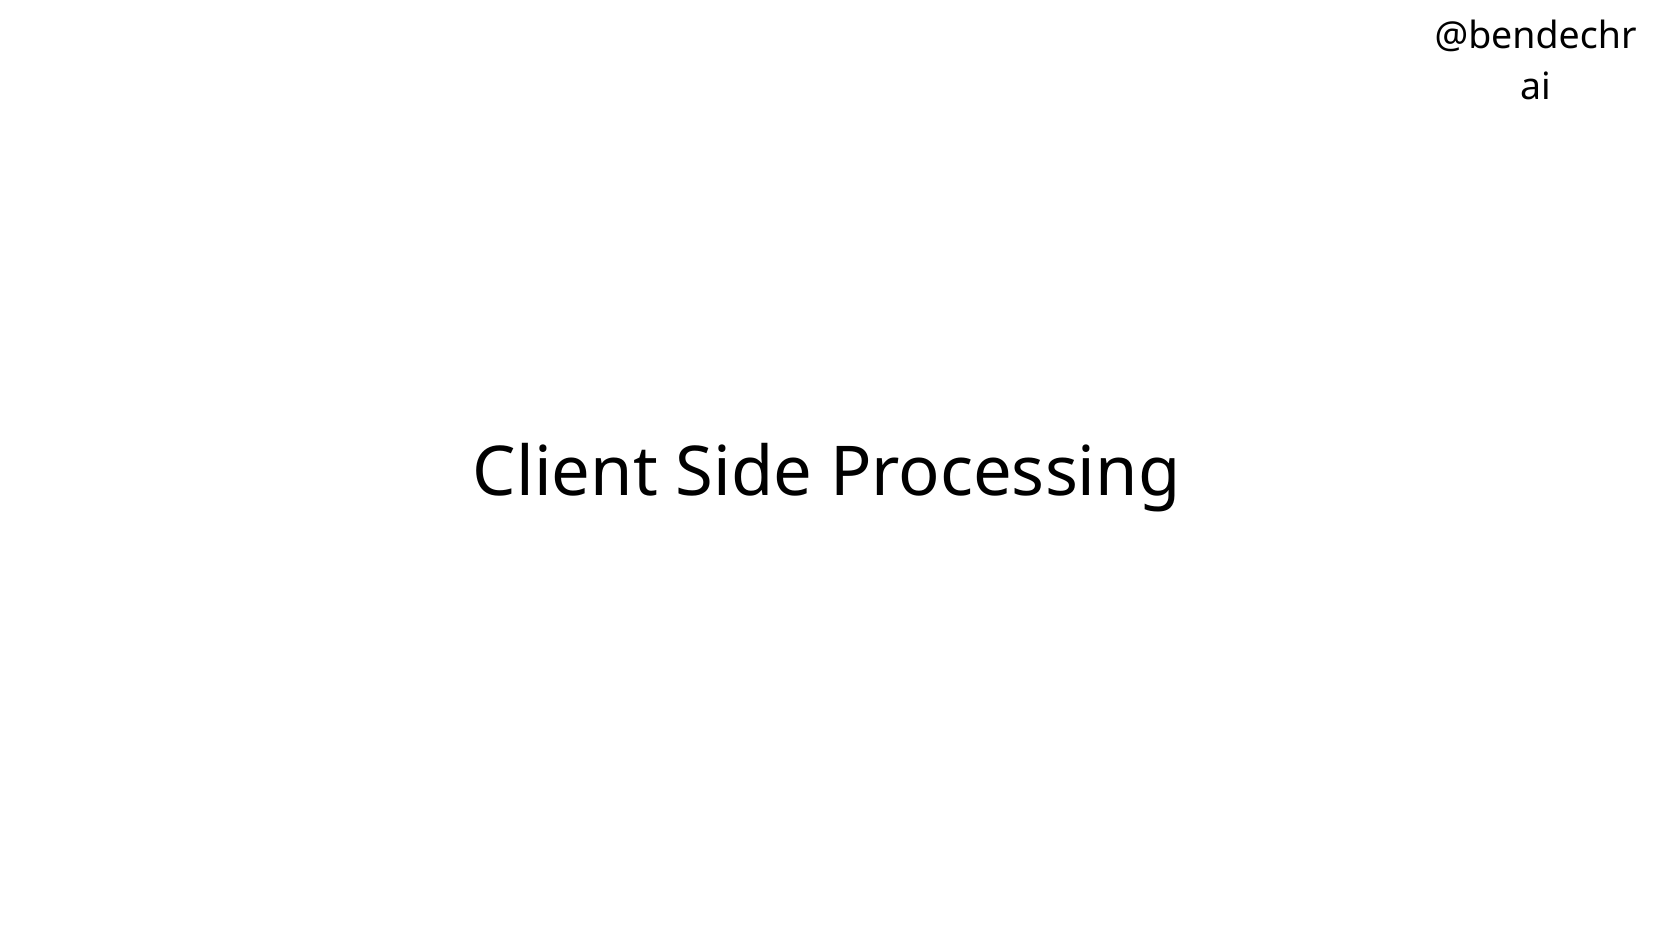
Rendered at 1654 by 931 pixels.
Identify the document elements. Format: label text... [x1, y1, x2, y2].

title Client Side Processing [82, 391, 1571, 547]
